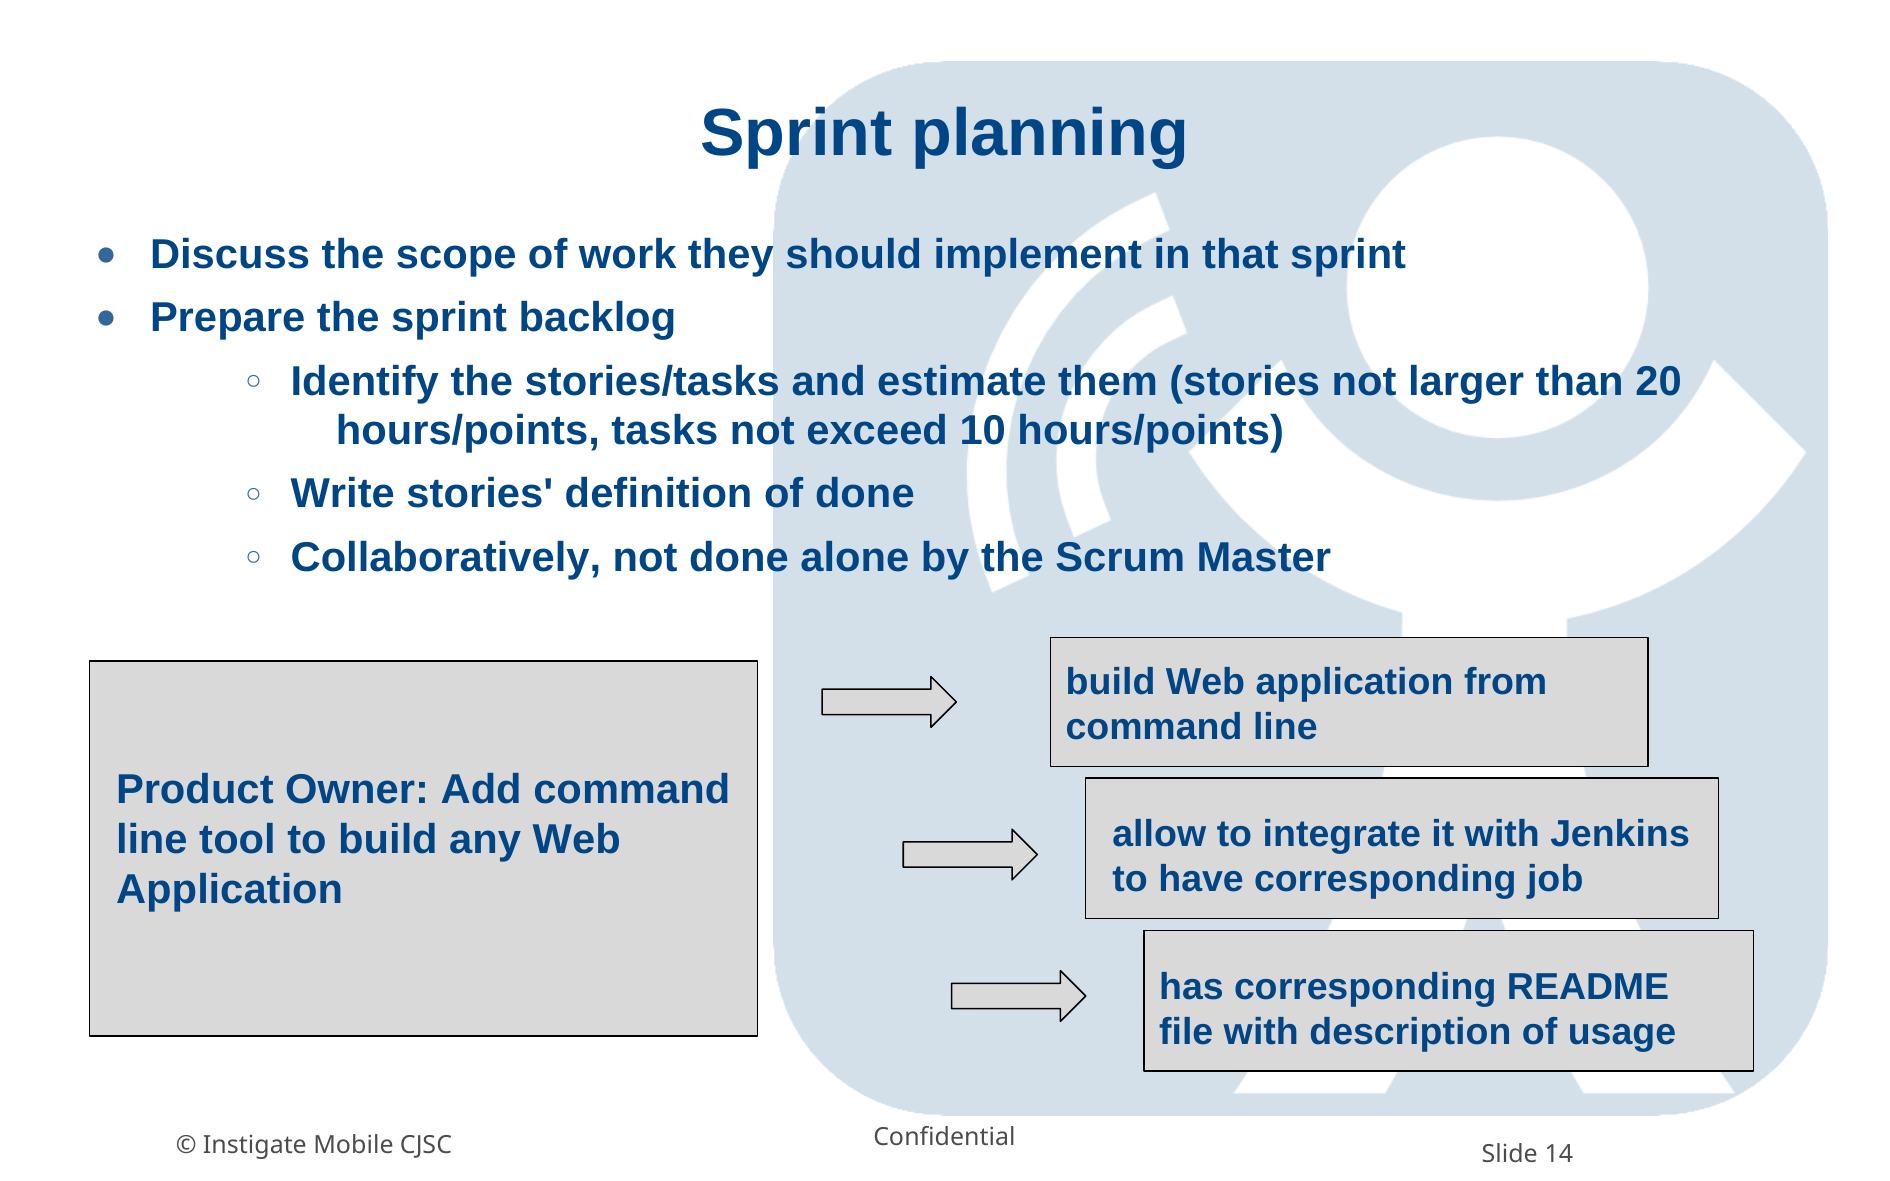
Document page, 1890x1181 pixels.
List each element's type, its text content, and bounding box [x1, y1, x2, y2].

text_box Discuss the scope of work they should implement in that sprint Prepare the sprint backlog Identify the stories/tasks and estimate them (stories not larger than 20 hours/points, tasks not exceed 10 hours/points) Write stories' definition of done Collaboratively, not done alone by the Scrum Master [95, 228, 1795, 914]
text_box [1085, 778, 1719, 919]
text_box has corresponding README file with description of usage [1144, 954, 1719, 1061]
text_box Sprint planning [96, 47, 1794, 217]
text_box [1144, 930, 1754, 1072]
text_box [903, 829, 1038, 880]
text_box Product Owner: Add command line tool to build any Web Application [101, 754, 746, 922]
text_box build Web application from command line [1050, 649, 1637, 755]
text_box allow to integrate it with Jenkins to have corresponding job [1097, 801, 1719, 908]
text_box [1050, 637, 1649, 767]
text_box [951, 970, 1086, 1022]
text_box Confidential [646, 1128, 1243, 1172]
text_box [89, 660, 758, 1036]
picture [773, 61, 1829, 1116]
text_box [822, 676, 957, 728]
